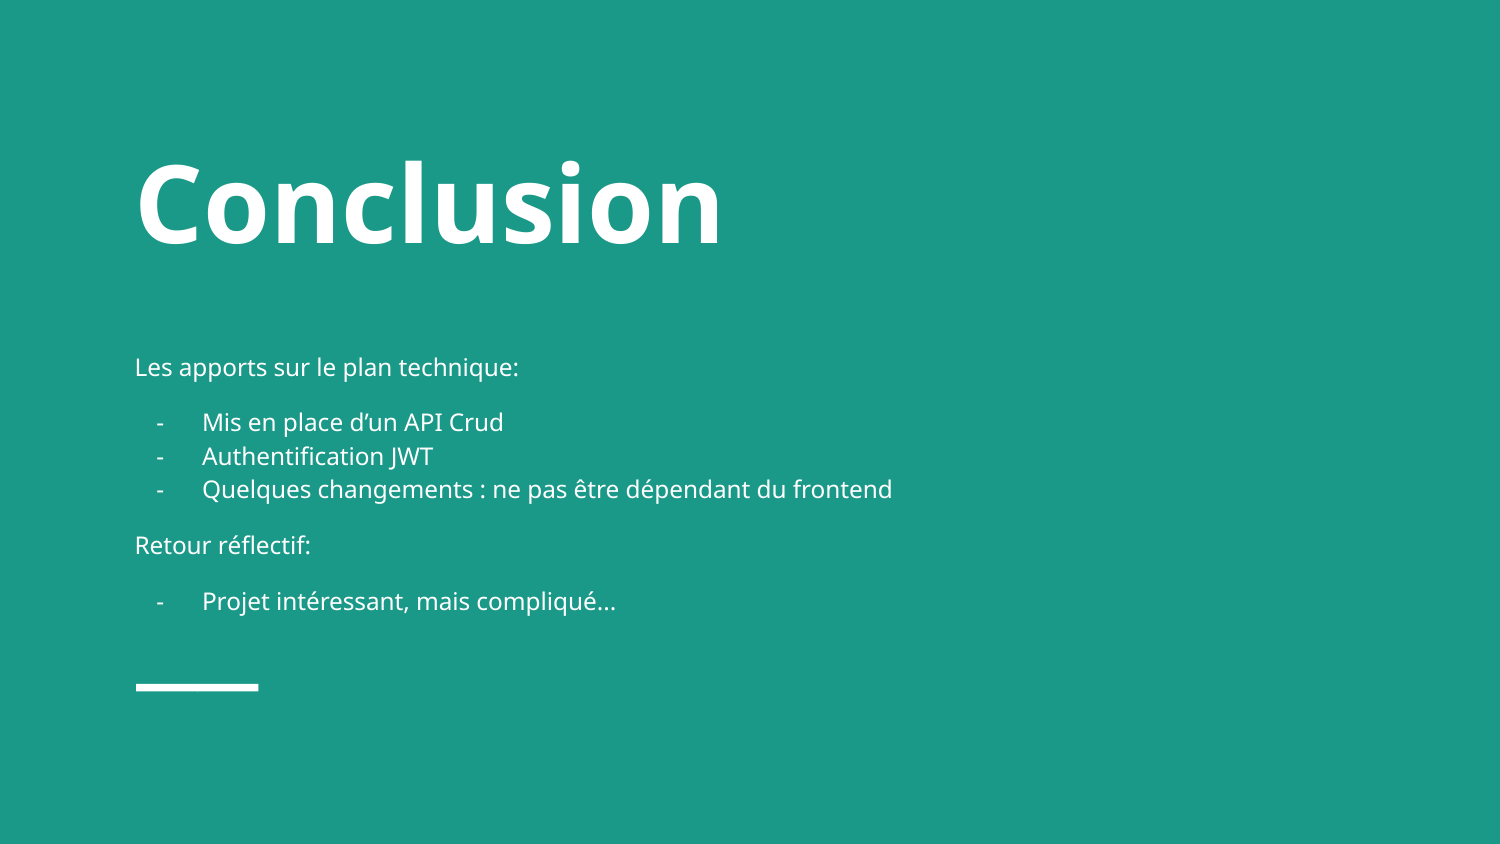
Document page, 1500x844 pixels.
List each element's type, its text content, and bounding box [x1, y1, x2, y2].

list Les apports sur le plan technique: Mis en place d’un API Crud Authentification JWT Quelques changements : ne pas être dépendant du frontend Retour réflectif: Projet intéressant, mais compliqué... [119, 332, 1381, 633]
title Conclusion [119, 120, 1381, 325]
